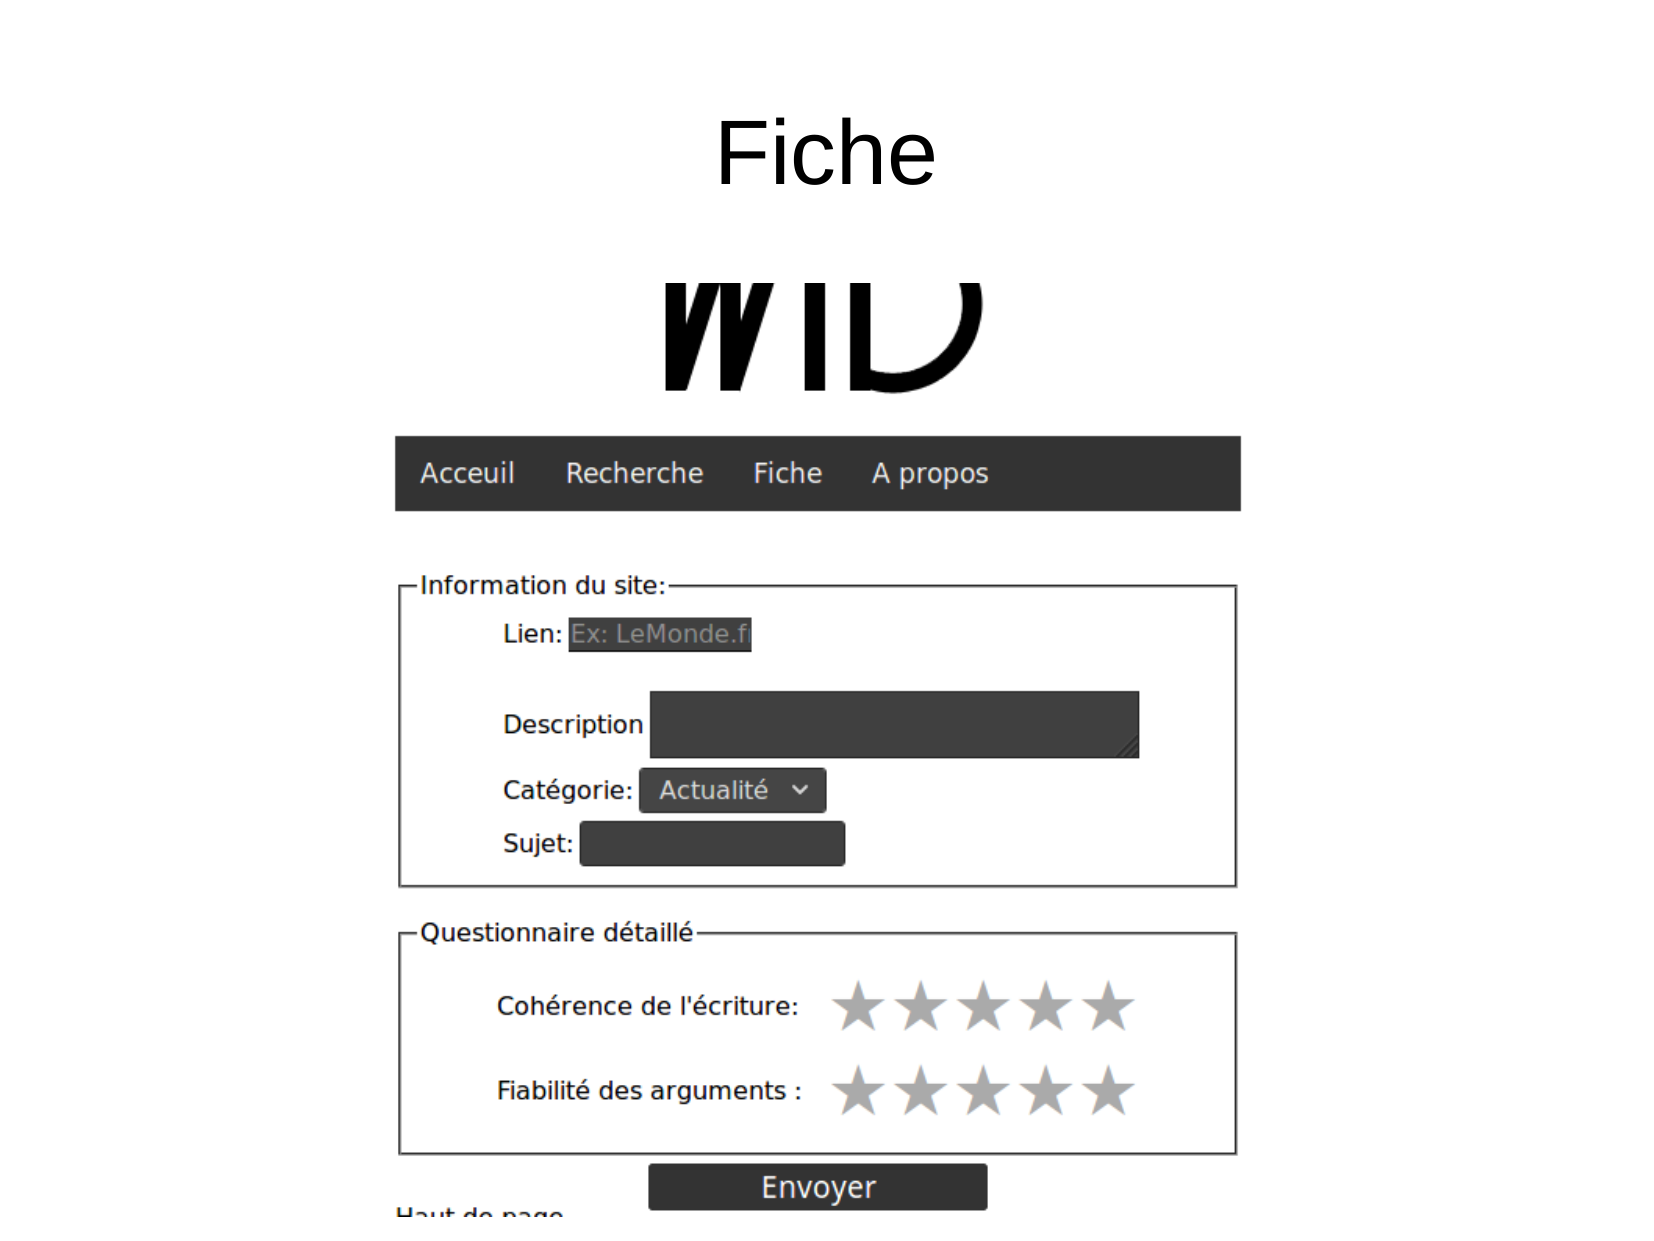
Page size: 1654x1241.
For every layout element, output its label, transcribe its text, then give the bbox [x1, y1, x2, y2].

picture [286, 283, 1335, 1217]
title Fiche [82, 49, 1571, 257]
